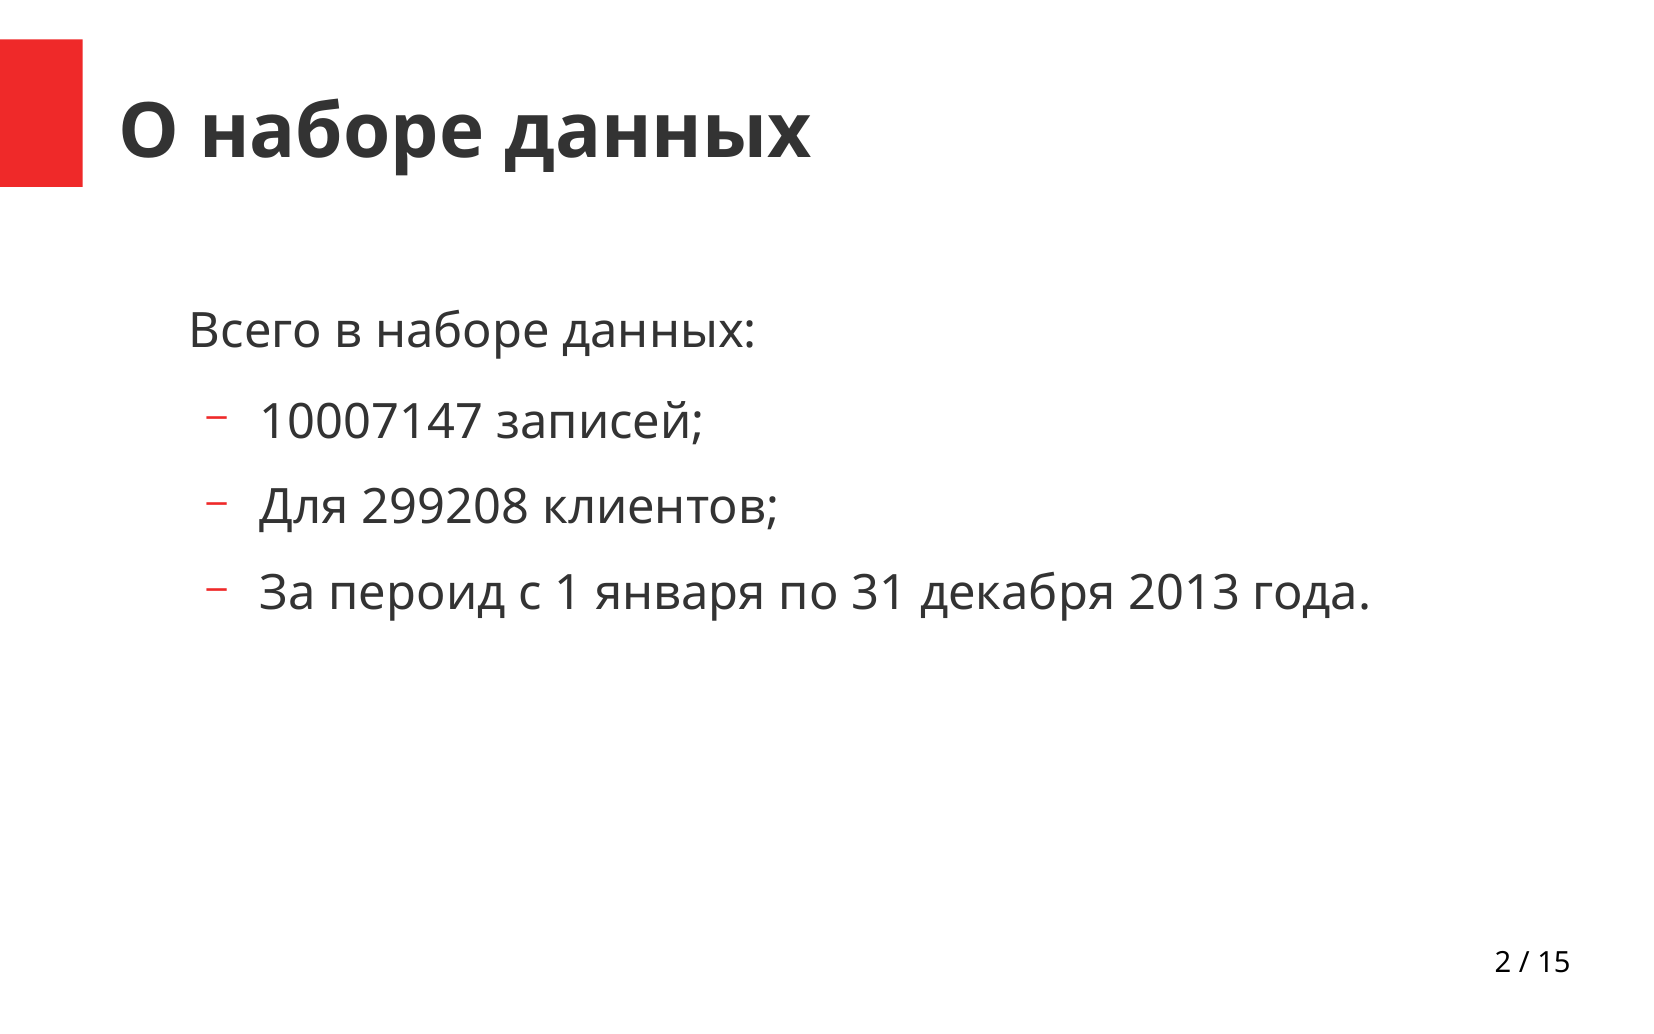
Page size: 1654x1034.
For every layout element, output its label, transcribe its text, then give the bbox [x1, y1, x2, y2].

title О наборе данных [118, 41, 1571, 214]
list Всего в наборе данных: 10007147 записей; Для 299208 клиентов; За пероид с 1 января по 31 декабря 2013 года. [118, 295, 1536, 895]
